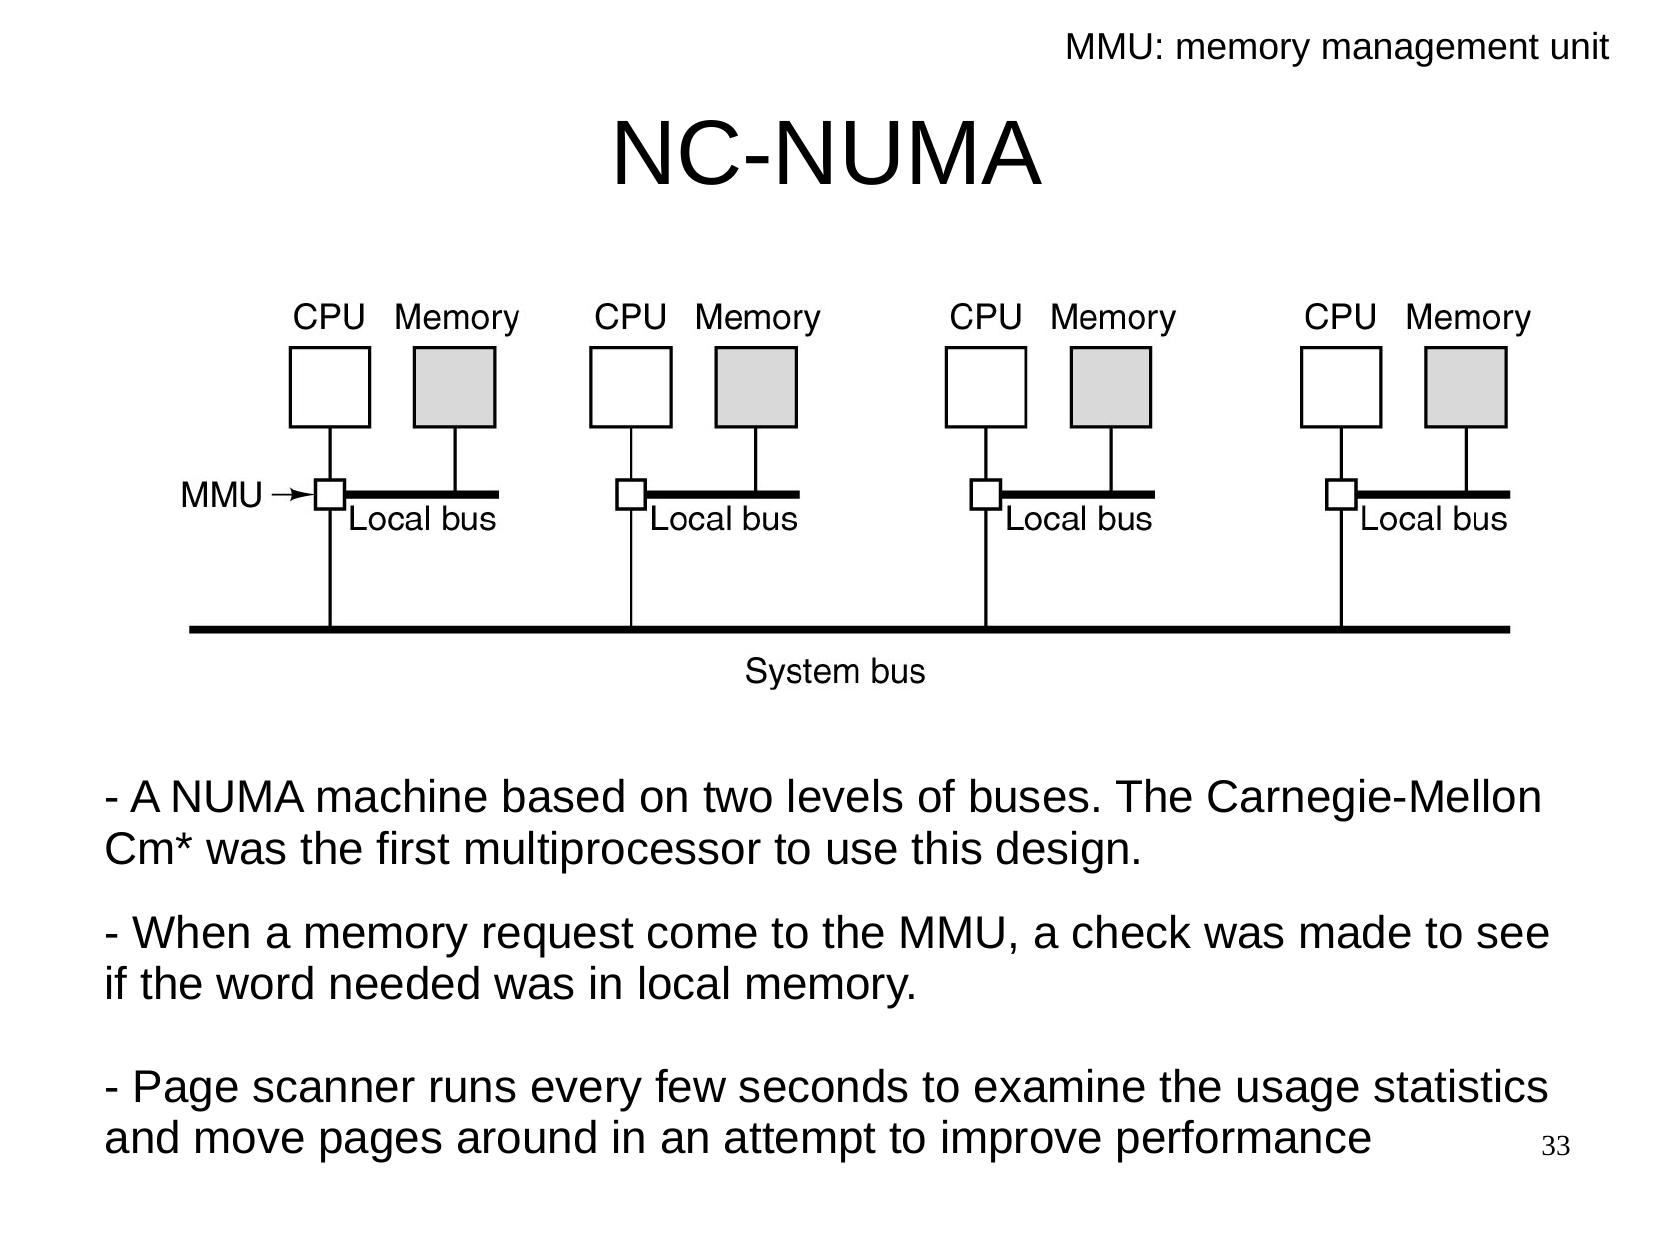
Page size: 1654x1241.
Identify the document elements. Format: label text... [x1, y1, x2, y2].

text_box - A NUMA machine based on two levels of buses. The Carnegie-Mellon Cm* was the first multiprocessor to use this design. - When a memory request come to the MMU, a check was made to see if the word needed was in local memory. - Page scanner runs every few seconds to examine the usage statistics and move pages around in an attempt to improve performance [90, 764, 1591, 1171]
title NC-NUMA [82, 49, 1571, 257]
picture [180, 296, 1531, 691]
text_box MMU: memory management unit [1050, 18, 1625, 76]
